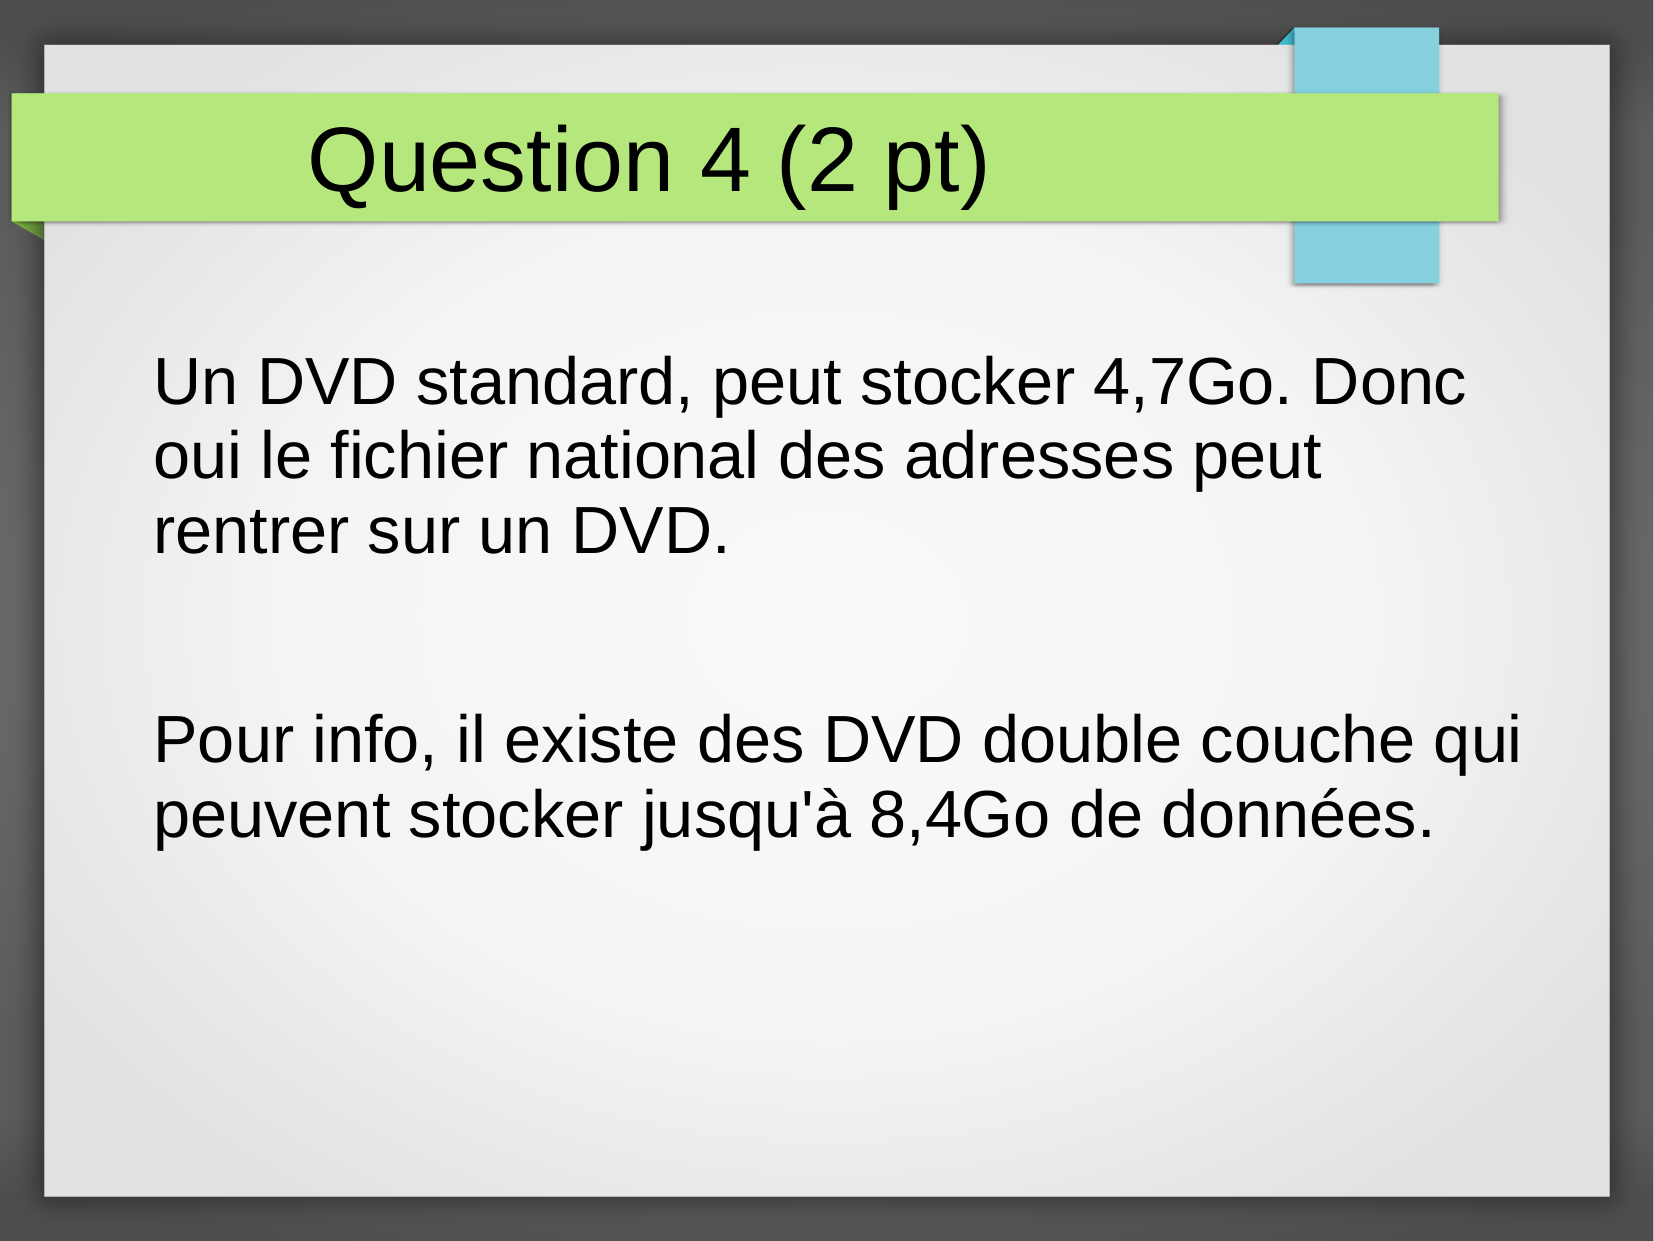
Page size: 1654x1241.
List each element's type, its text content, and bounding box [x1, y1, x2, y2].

list Un DVD standard, peut stocker 4,7Go. Donc oui le fichier national des adresses peut rentrer sur un DVD. Pour info, il existe des DVD double couche qui peuvent stocker jusqu'à 8,4Go de données. [82, 343, 1538, 1063]
title Question 4 (2 pt) [70, 106, 1229, 213]
picture [0, 0, 1654, 1241]
